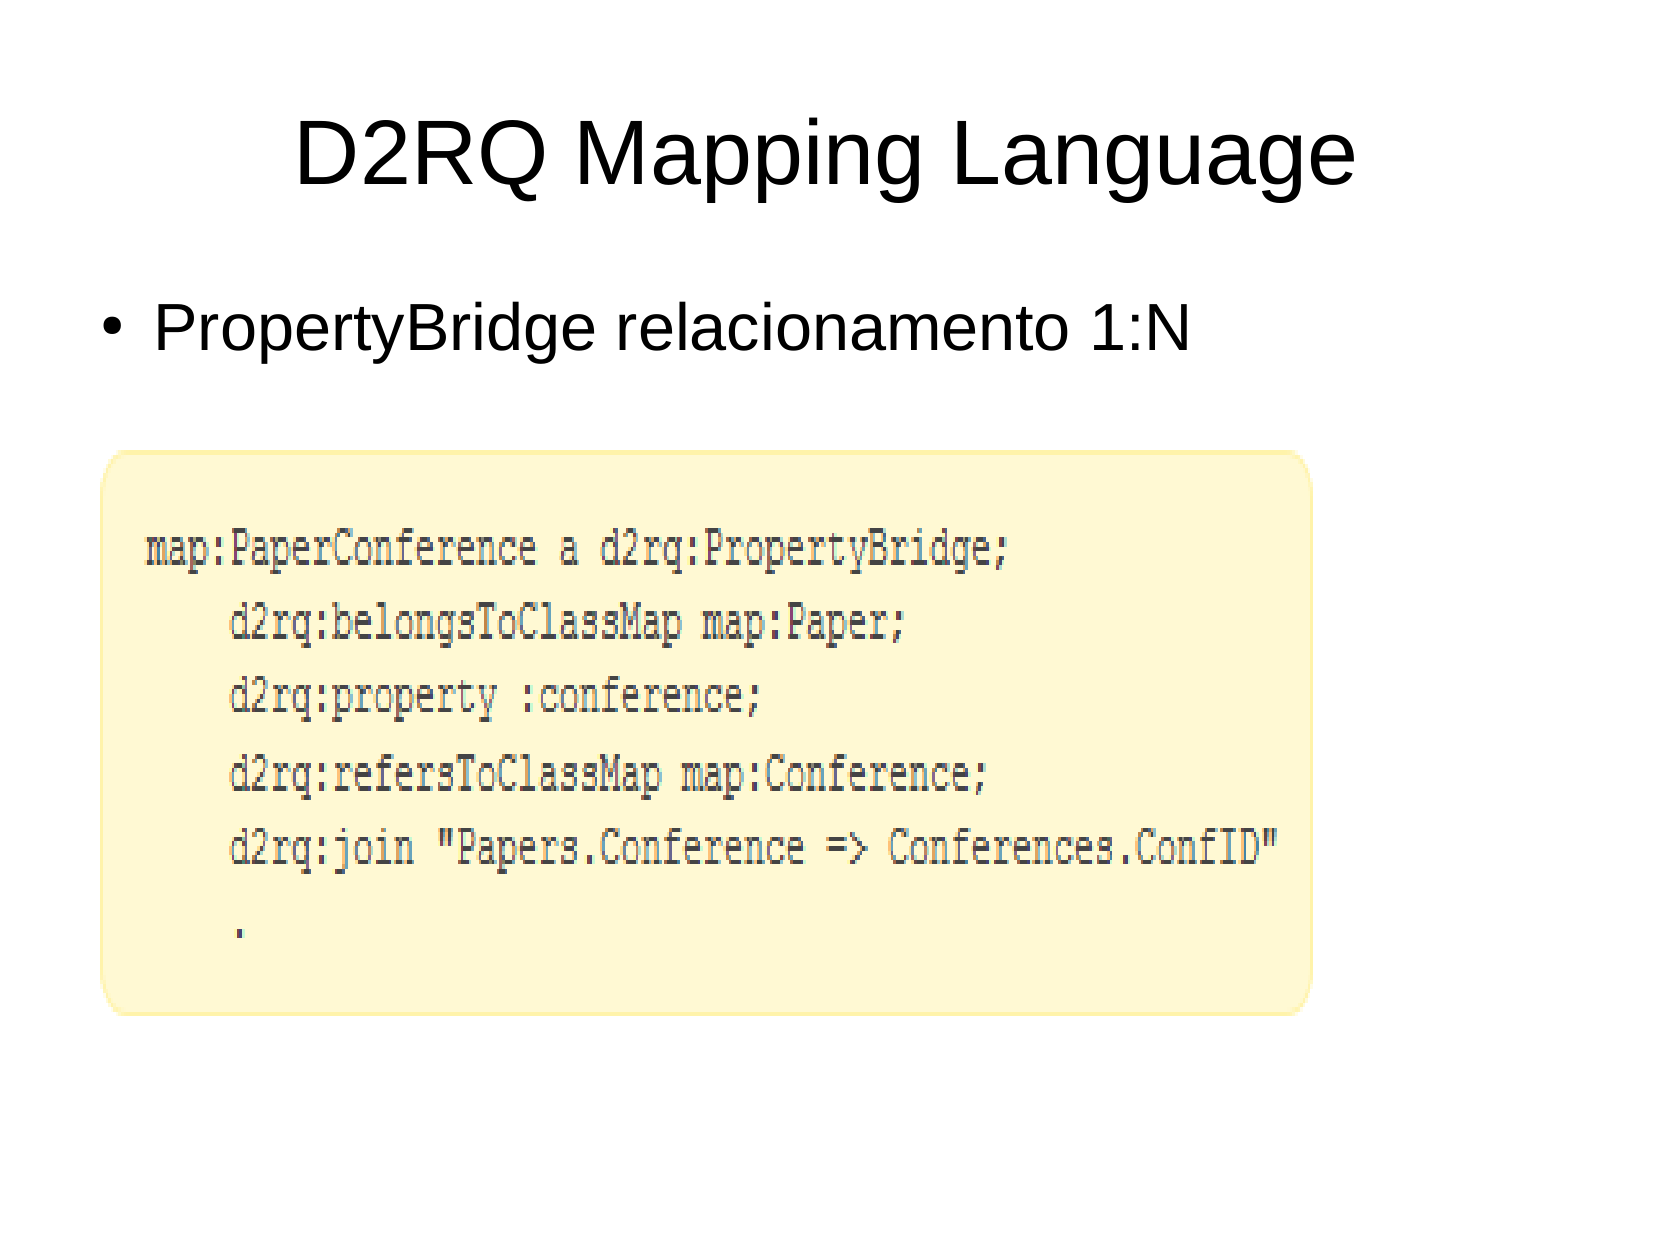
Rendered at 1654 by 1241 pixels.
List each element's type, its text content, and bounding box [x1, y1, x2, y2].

picture [88, 432, 1329, 1063]
title D2RQ Mapping Language [82, 56, 1571, 250]
list PropertyBridge relacionamento 1:N [82, 290, 1571, 1094]
